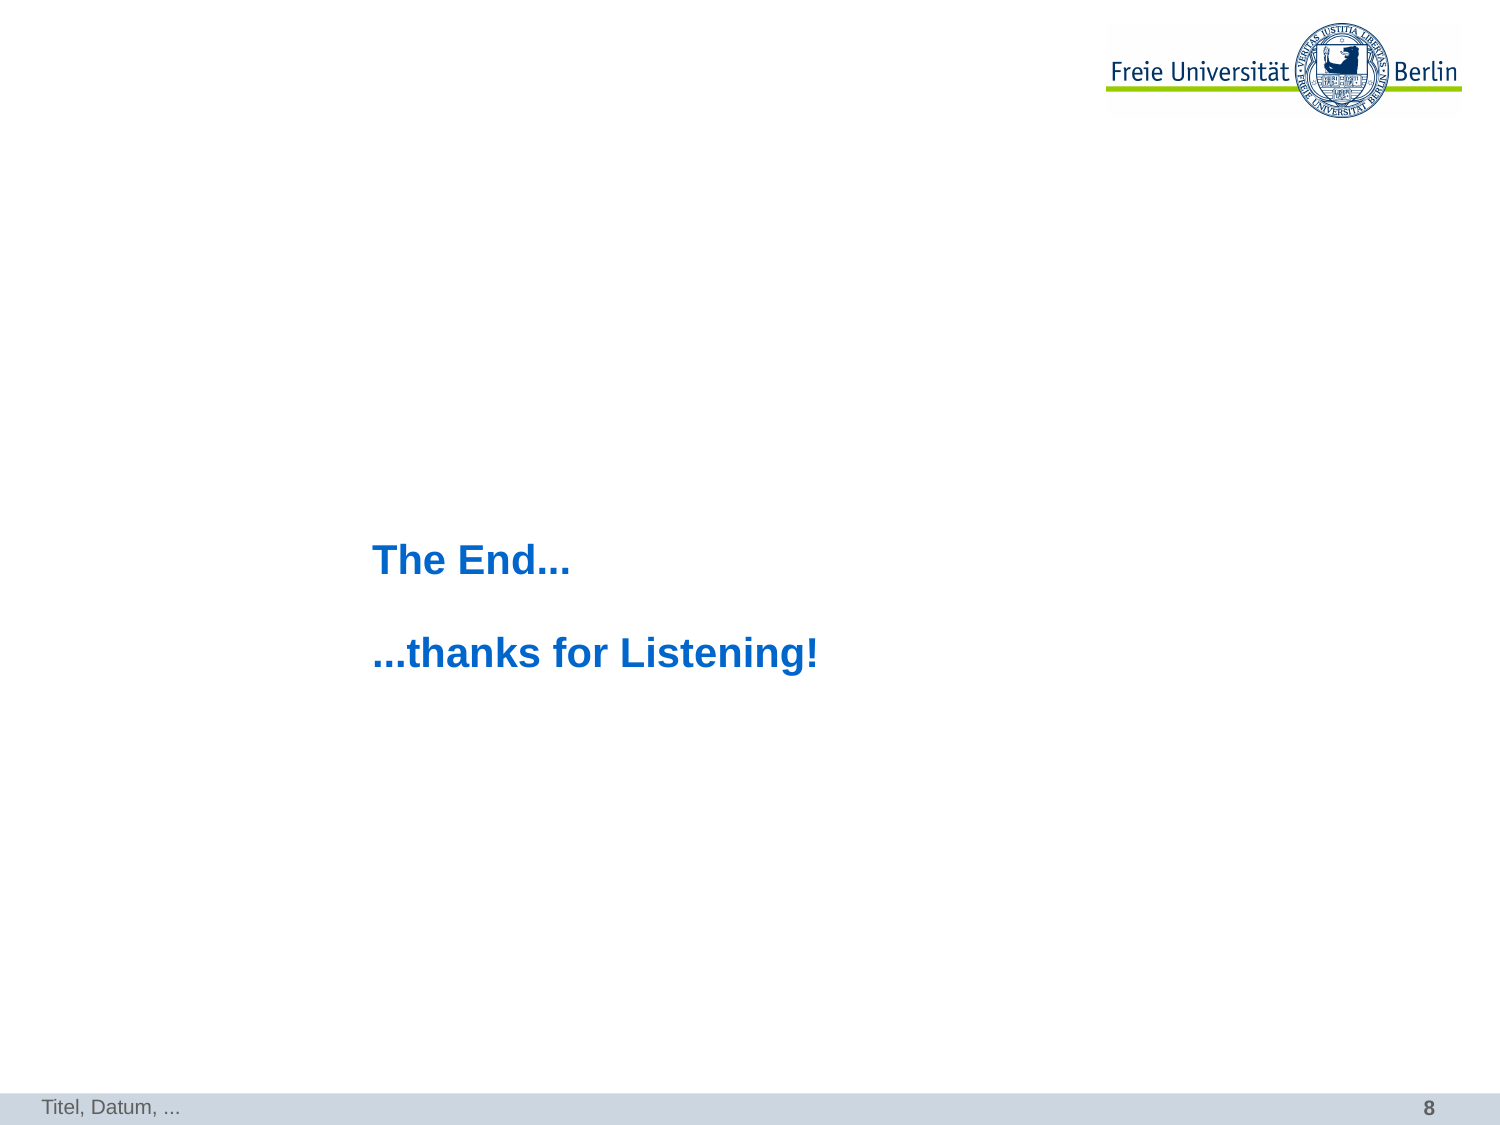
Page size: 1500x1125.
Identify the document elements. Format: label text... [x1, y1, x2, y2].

subtitle The End... ...thanks for Listening! [372, 149, 1460, 1064]
picture [1106, 23, 1462, 118]
